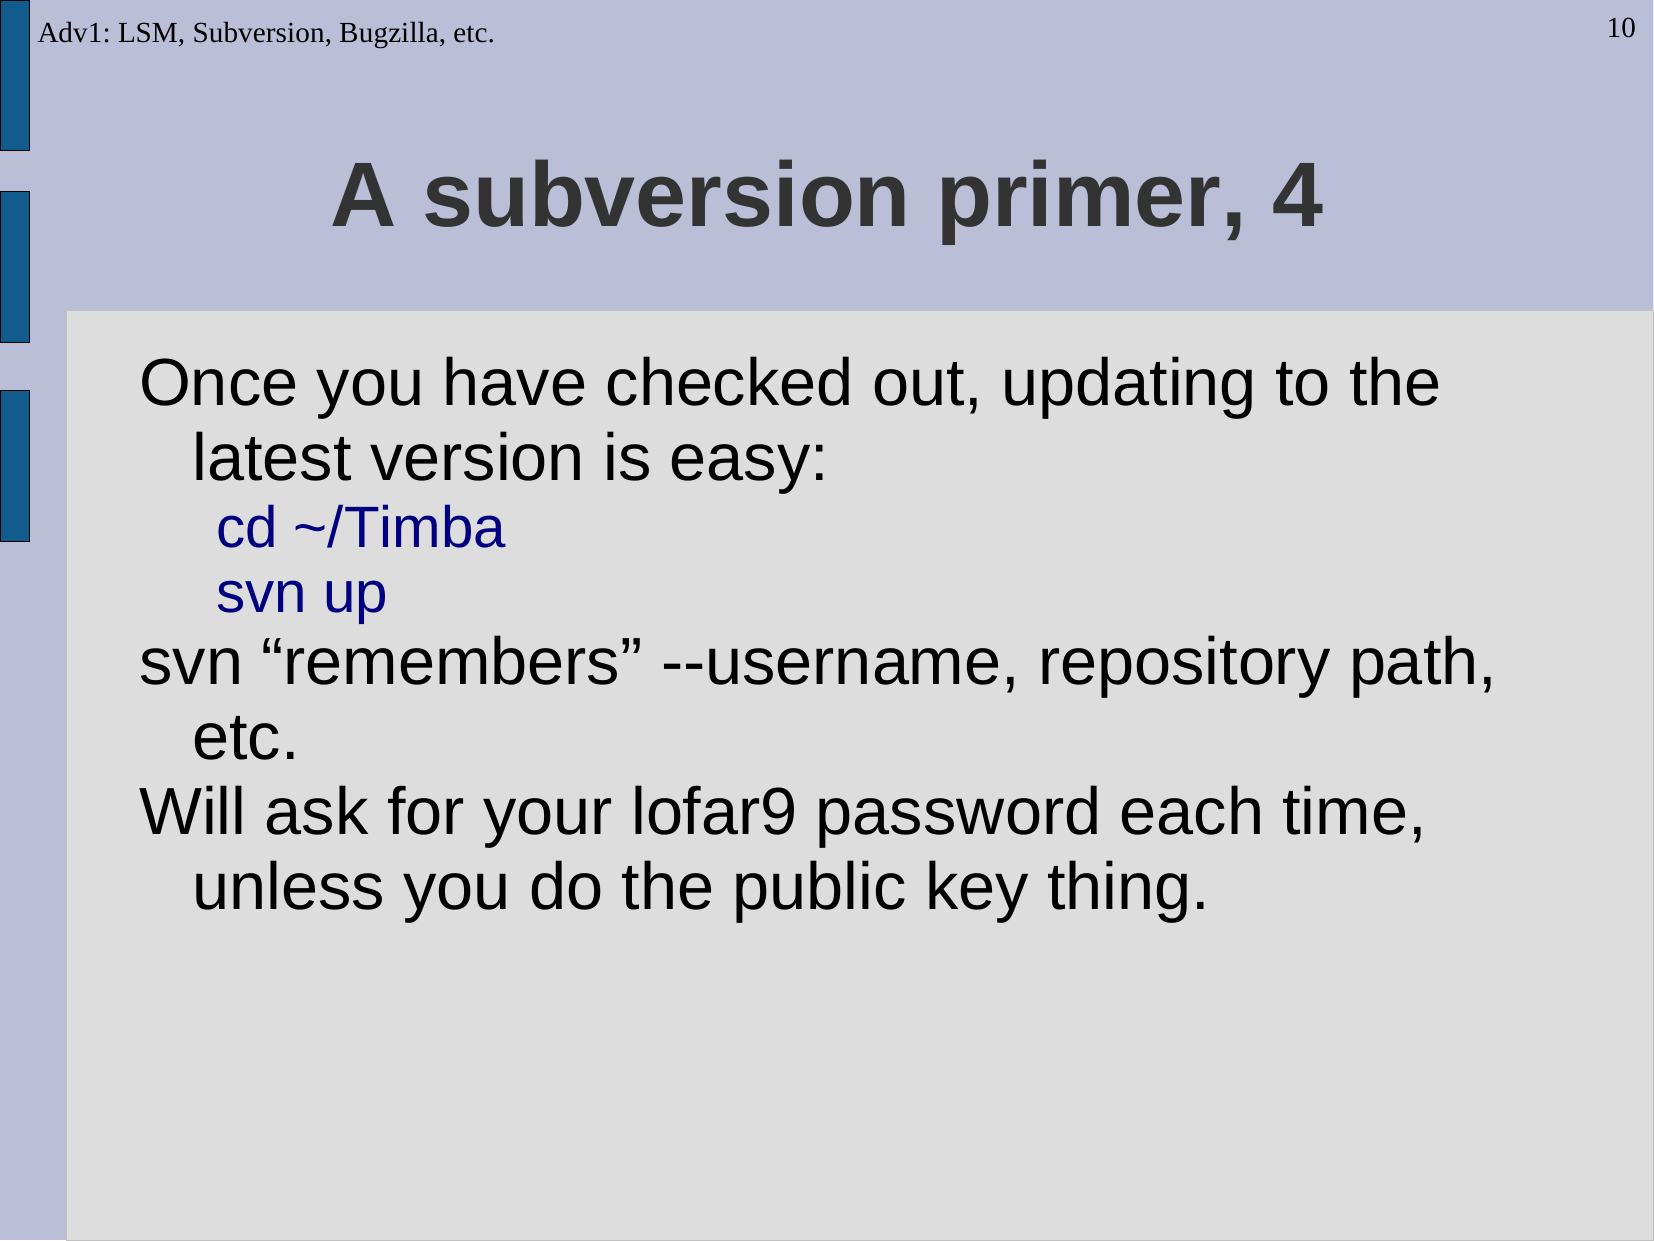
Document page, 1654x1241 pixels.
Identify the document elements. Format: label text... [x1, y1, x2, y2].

title A subversion primer, 4 [121, 91, 1534, 299]
list Once you have checked out, updating to the latest version is easy: cd ~/Timba svn up svn “remembers” --username, repository path, etc. Will ask for your lofar9 password each time, unless you do the public key thing. [121, 344, 1534, 1127]
